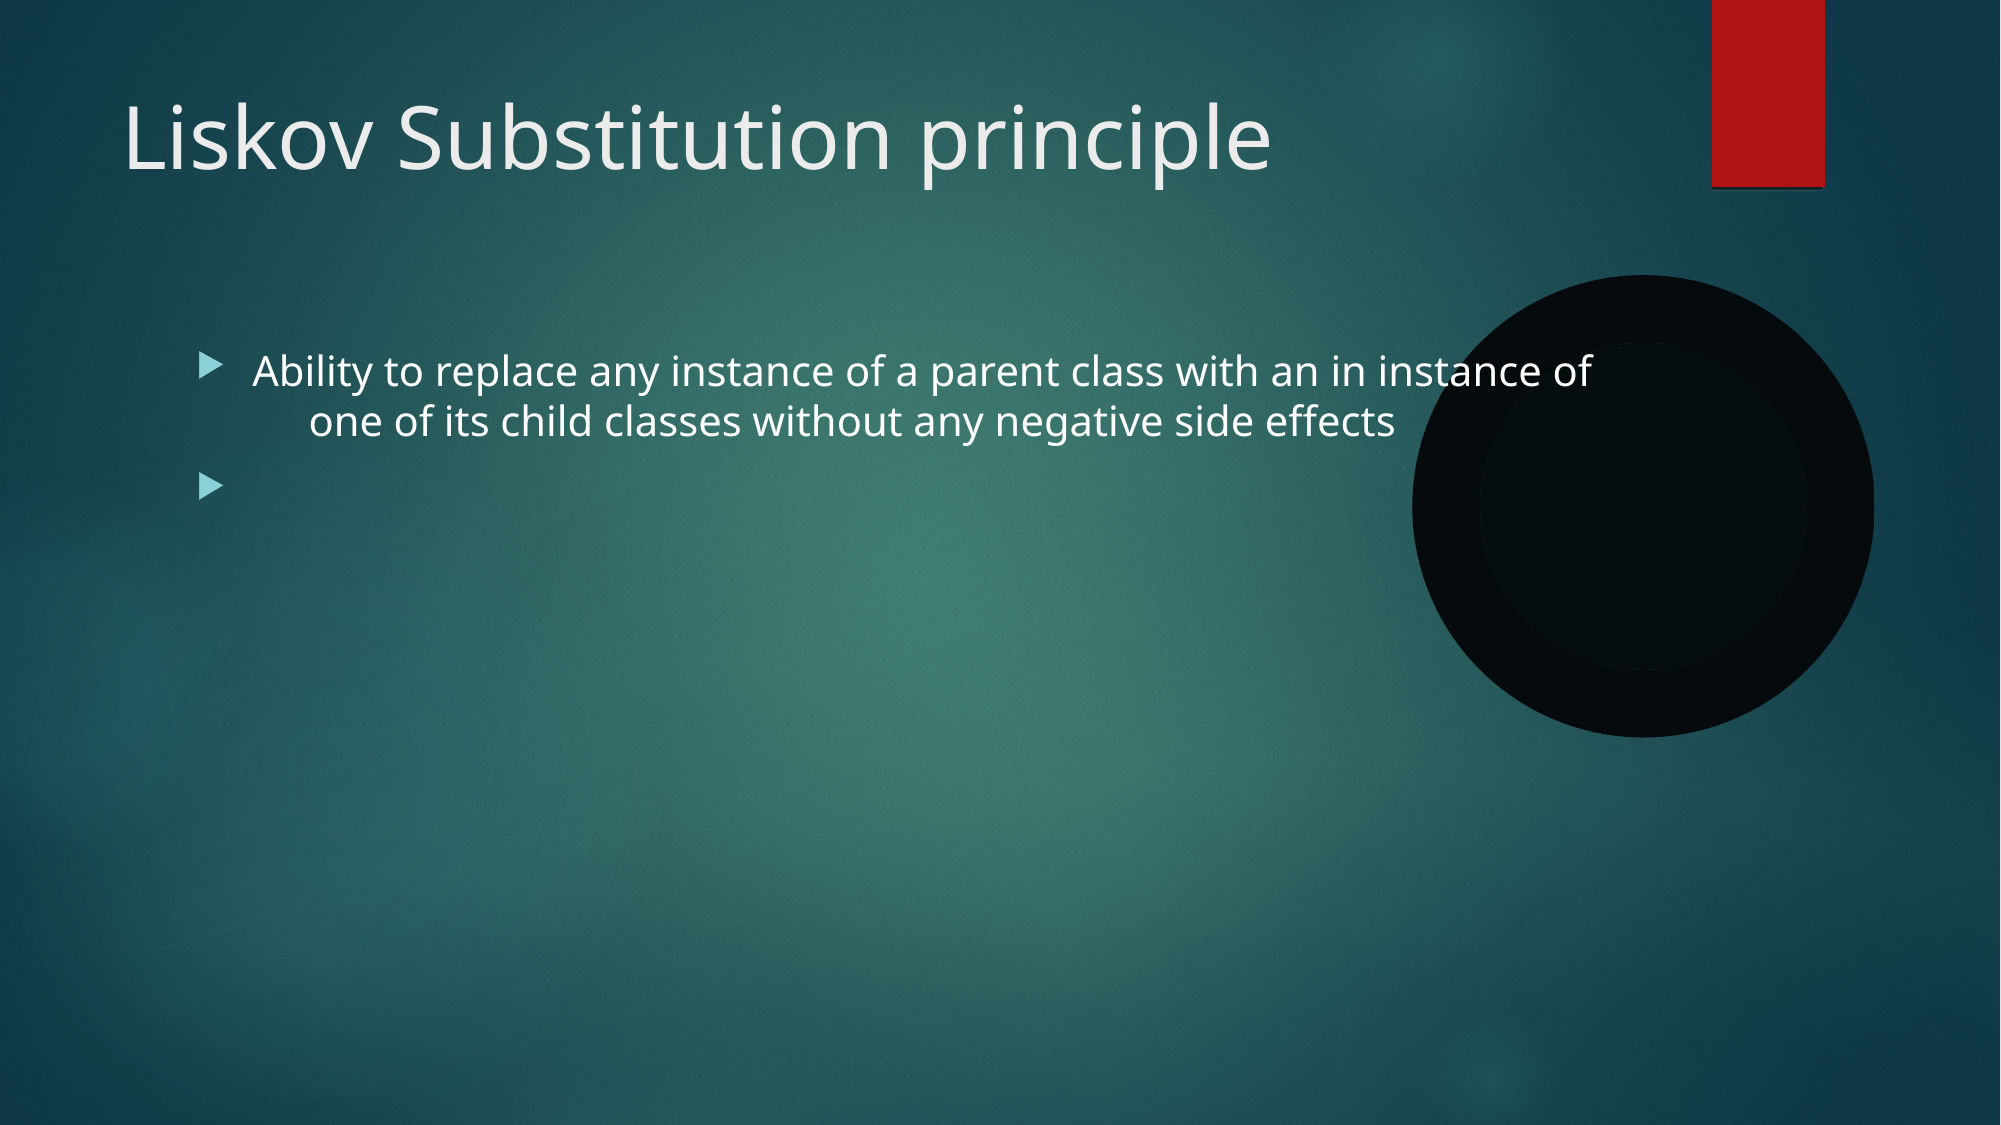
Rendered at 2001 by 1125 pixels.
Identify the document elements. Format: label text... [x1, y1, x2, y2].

title Liskov Substitution principle [106, 74, 1649, 305]
list Ability to replace any instance of a parent class with an in instance of one of its child classes without any negative side effects [181, 336, 1649, 1026]
